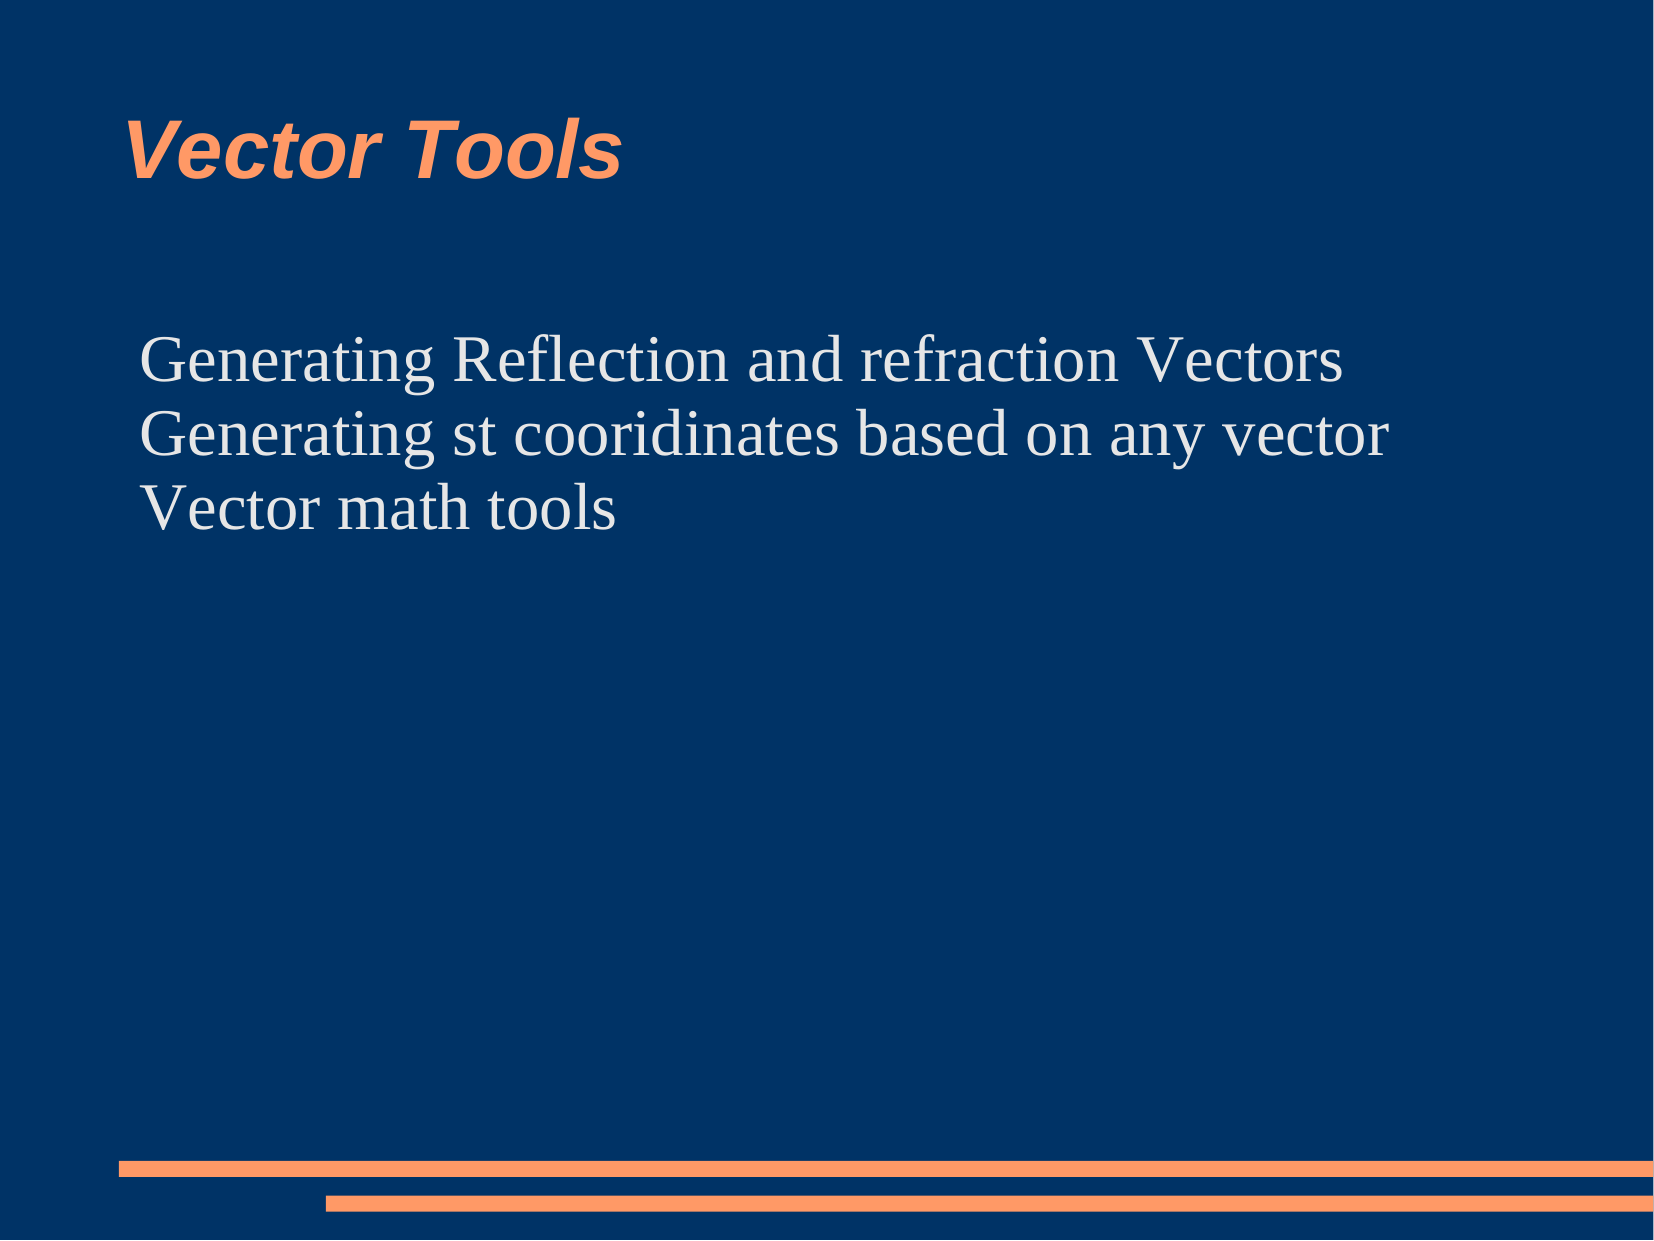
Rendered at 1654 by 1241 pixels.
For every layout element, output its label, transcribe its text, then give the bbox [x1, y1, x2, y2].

title Vector Tools [121, 46, 1534, 254]
list Generating Reflection and refraction Vectors Generating st cooridinates based on any vector Vector math tools [121, 322, 1561, 1133]
